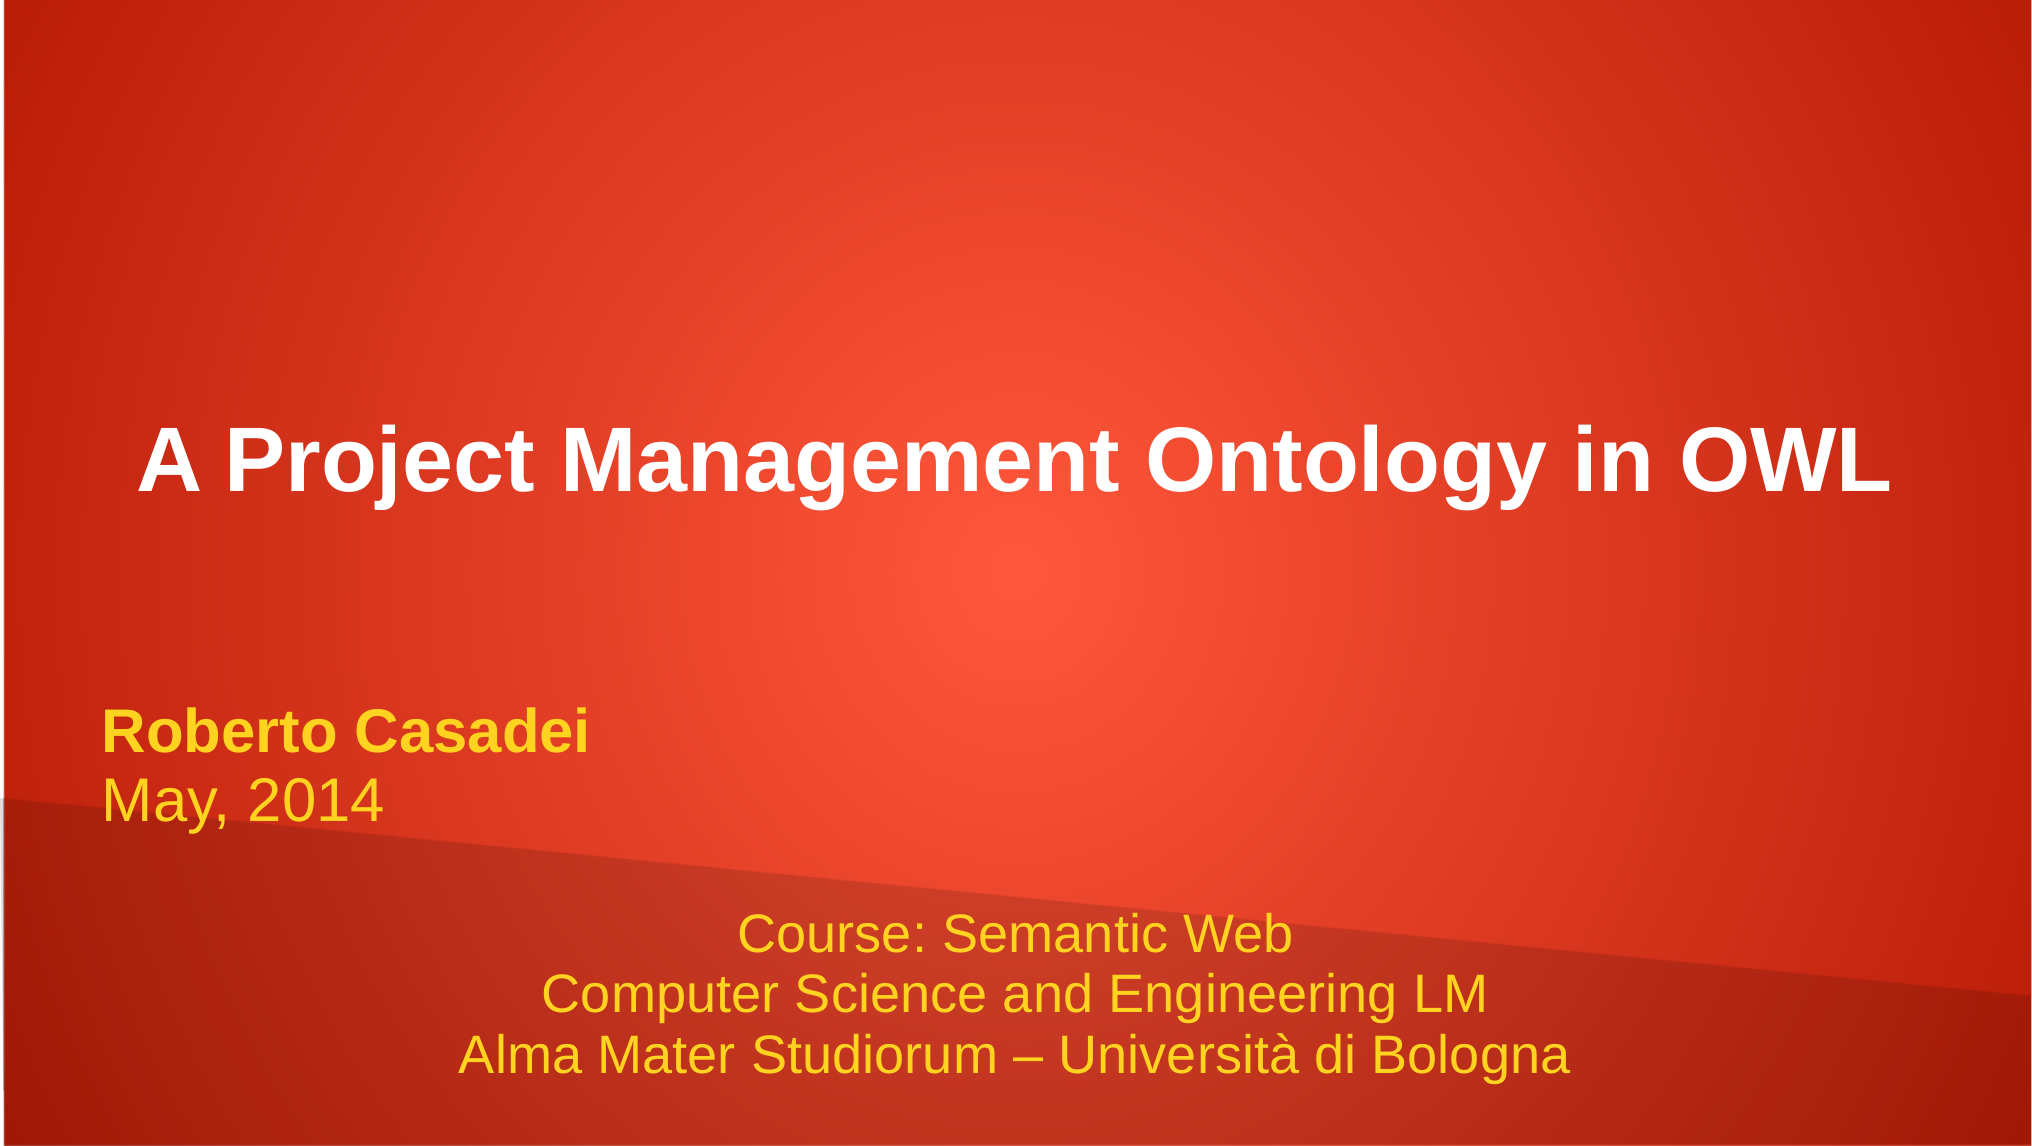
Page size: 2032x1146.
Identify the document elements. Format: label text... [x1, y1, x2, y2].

picture [0, 0, 2032, 1146]
subtitle Roberto Casadei May, 2014 Course: Semantic Web Computer Science and Engineering LM Alma Mater Studiorum – Università di Bologna [101, 696, 1930, 1085]
title A Project Management Ontology in OWL [101, 45, 1930, 696]
